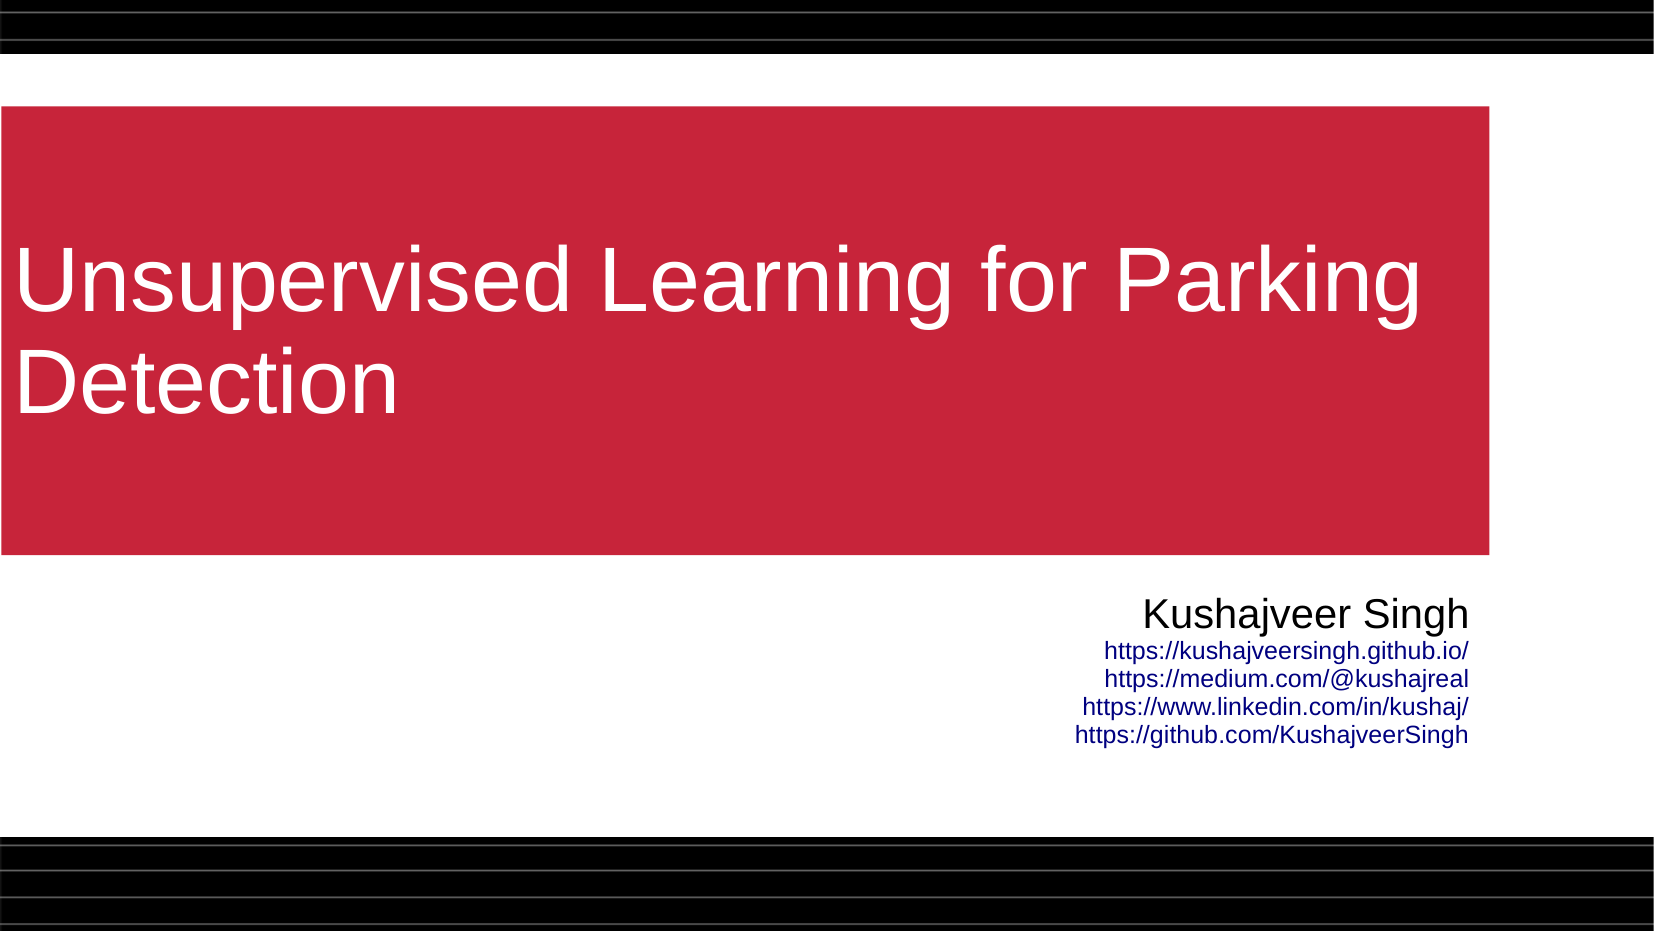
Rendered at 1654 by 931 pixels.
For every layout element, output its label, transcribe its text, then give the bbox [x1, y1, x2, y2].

subtitle Kushajveer Singh https://kushajveersingh.github.io/ https://medium.com/@kushajreal https://www.linkedin.com/in/kushaj/ https://github.com/KushajveerSingh [1074, 590, 1489, 806]
title Unsupervised Learning for Parking Detection [1, 106, 1490, 556]
picture [0, 0, 1654, 54]
picture [0, 837, 1654, 931]
